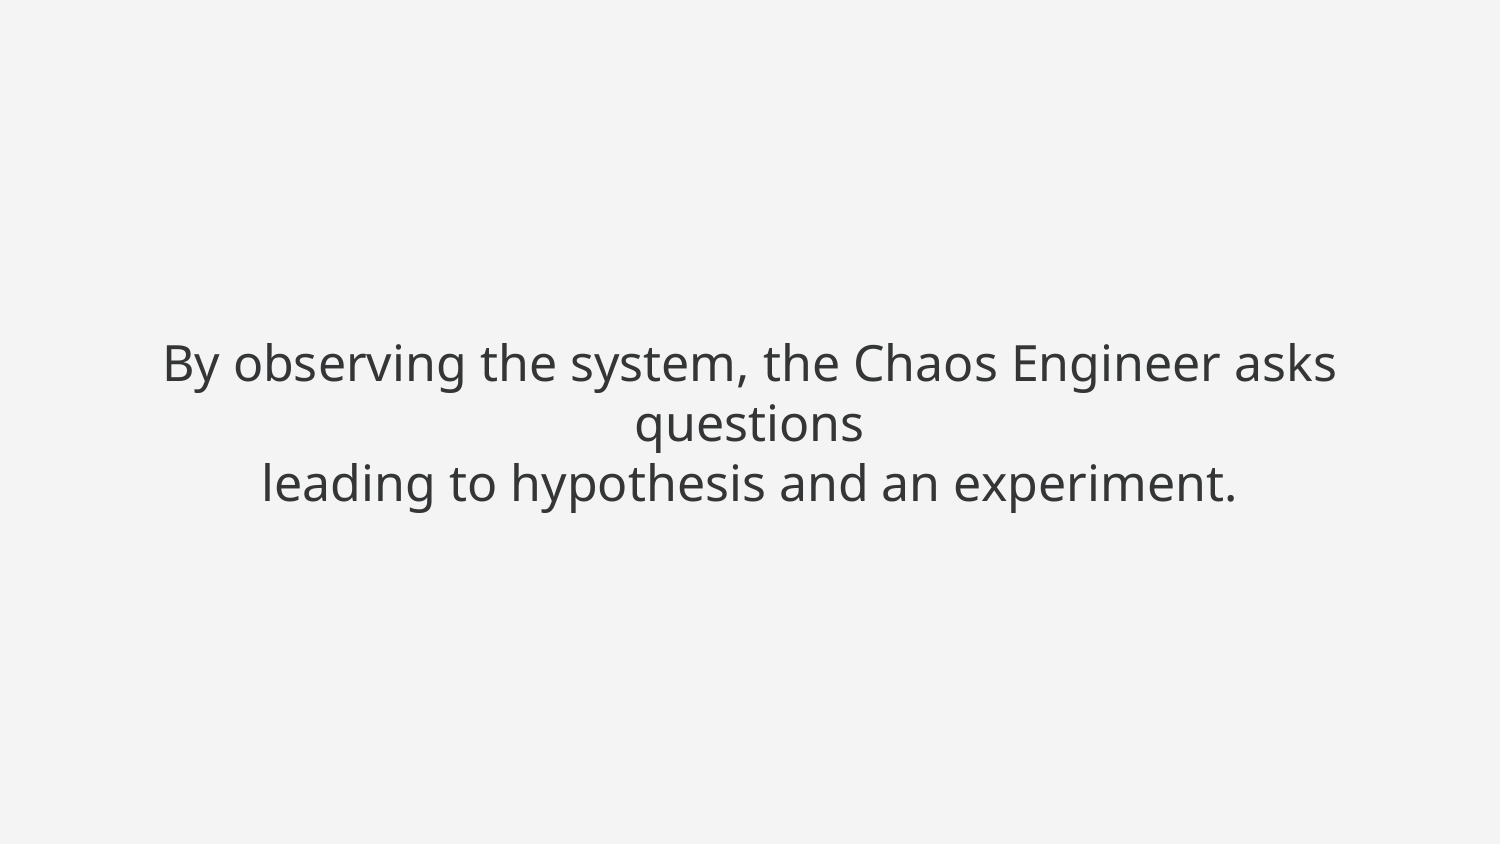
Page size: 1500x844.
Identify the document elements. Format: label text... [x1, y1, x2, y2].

list By observing the system, the Chaos Engineer asks questions leading to hypothesis and an experiment. [51, 266, 1449, 578]
